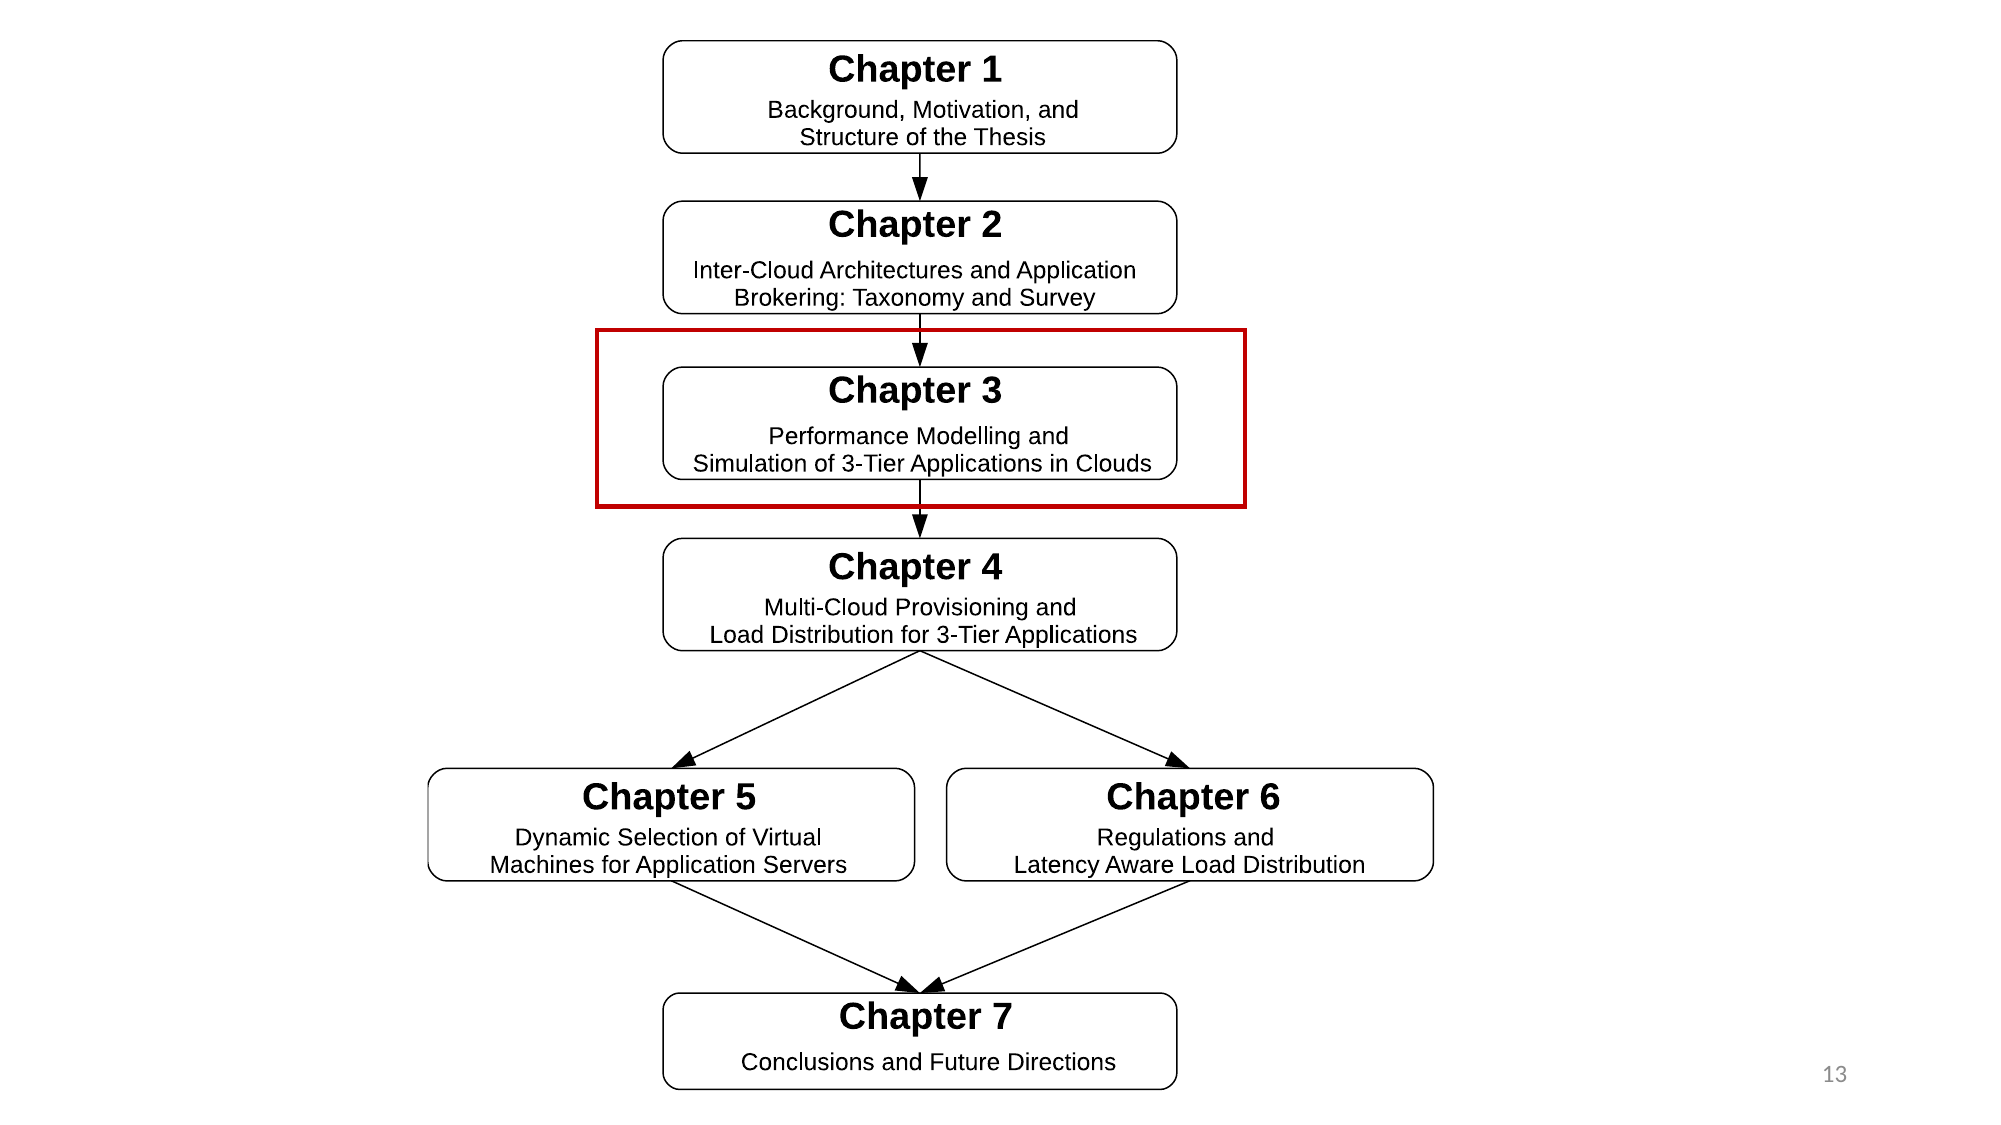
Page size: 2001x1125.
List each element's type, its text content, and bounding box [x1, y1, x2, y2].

slide_number <number> [1412, 1042, 1863, 1103]
picture [427, 40, 1439, 1095]
